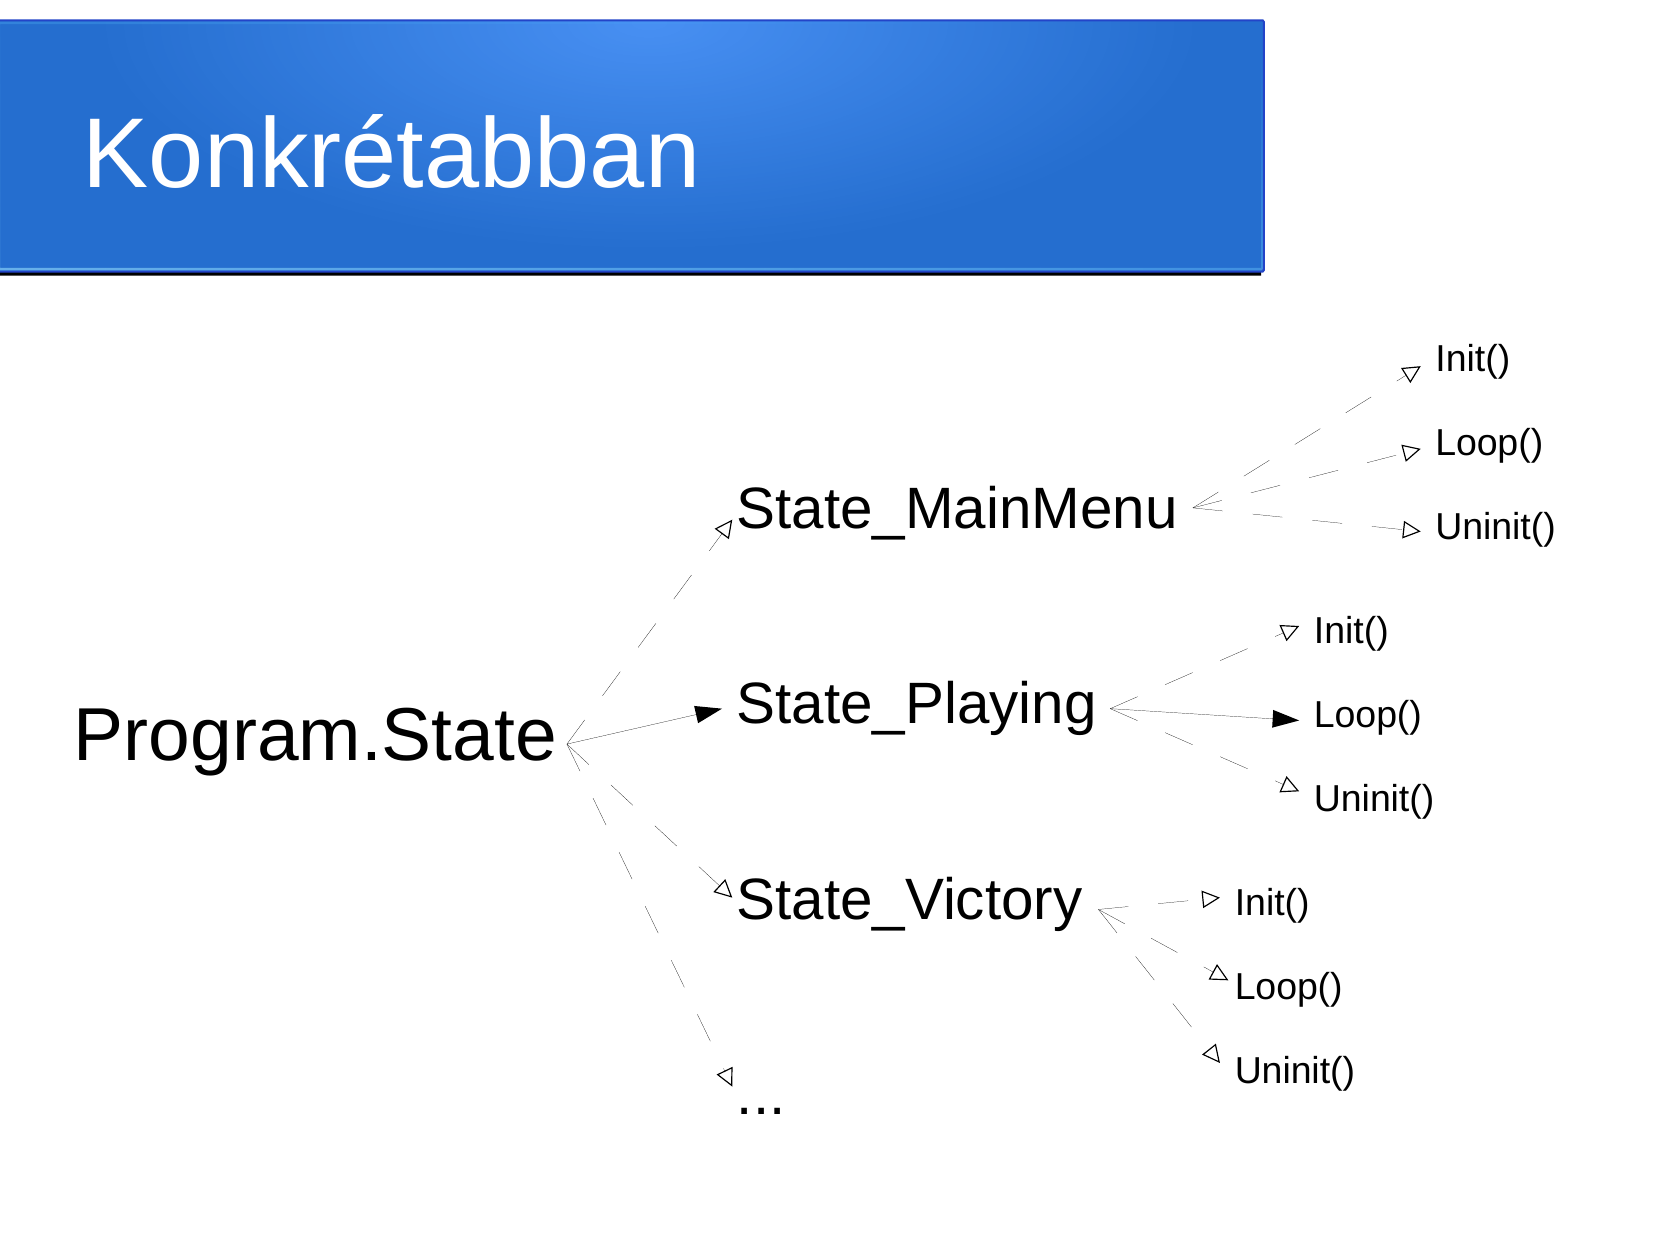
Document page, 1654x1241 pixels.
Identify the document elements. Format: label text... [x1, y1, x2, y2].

text_box Init() Loop() Uninit() [1420, 330, 1571, 556]
text_box Init() Loop() Uninit() [1219, 874, 1371, 1099]
text_box State_MainMenu State_Playing State_Victory ... [722, 468, 1193, 1134]
title Konkrétabban [82, 49, 1250, 257]
text_box Program.State [59, 685, 573, 784]
text_box Init() Loop() Uninit() [1299, 602, 1450, 828]
